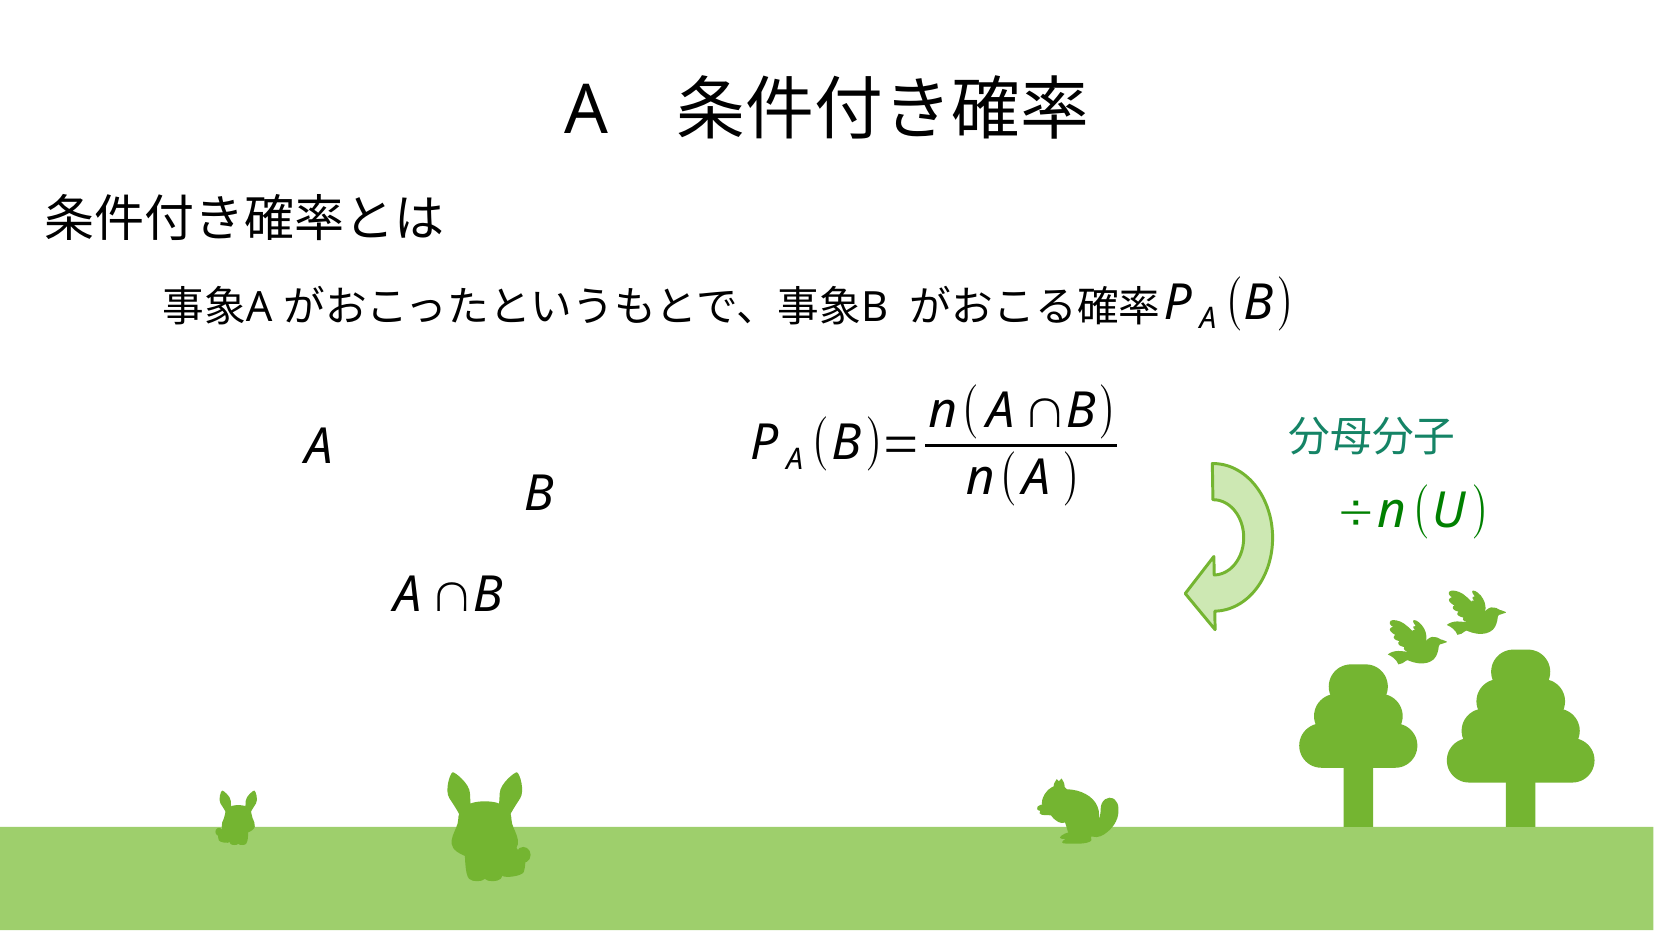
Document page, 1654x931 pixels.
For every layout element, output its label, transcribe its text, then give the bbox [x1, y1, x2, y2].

chart [517, 472, 562, 519]
text_box 条件付き確率とは [29, 171, 1625, 259]
title A 条件付き確率 [29, 29, 1625, 171]
chart [295, 426, 349, 473]
picture [88, 442, 680, 768]
chart [1328, 482, 1494, 542]
chart [383, 573, 511, 621]
text_box 事象A がおこったというもとで、事象B がおこる確率 [147, 265, 1270, 342]
text_box 分母分子 [1273, 395, 1481, 471]
chart [744, 381, 1126, 509]
chart [1157, 274, 1300, 336]
text_box [1185, 463, 1273, 630]
